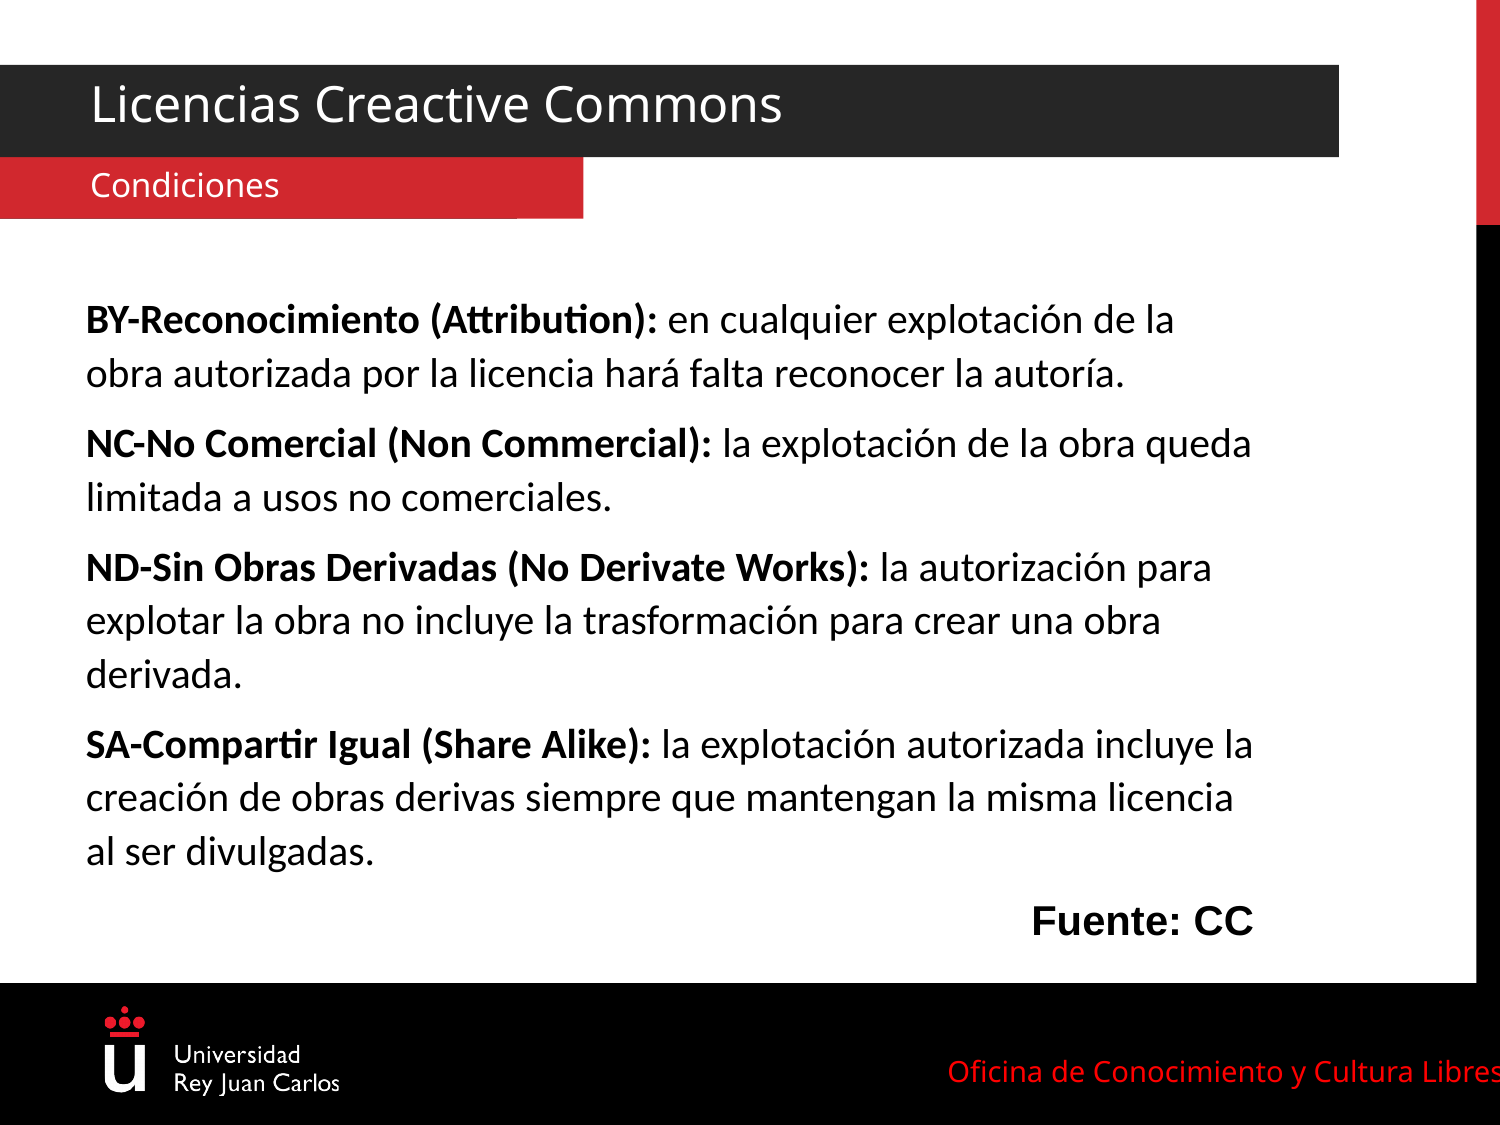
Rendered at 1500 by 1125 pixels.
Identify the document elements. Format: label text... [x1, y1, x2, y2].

text_box Licencias Creactive Commons [0, 64, 1339, 158]
text_box BY-Reconocimiento (Attribution): en cualquier explotación de la obra autorizada por la licencia hará falta reconocer la autoría. NC-No Comercial (Non Commercial): la explotación de la obra queda limitada a usos no comerciales. ND-Sin Obras Derivadas (No Derivate Works): la autorización para explotar la obra no incluye la trasformación para crear una obra derivada. SA-Compartir Igual (Share Alike): la explotación autorizada incluye la creación de obras derivas siempre que mantengan la misma licencia al ser divulgadas. Fuente: CC [70, 281, 1272, 869]
picture [104, 1006, 339, 1096]
text_box [73, 261, 1374, 890]
text_box Oficina de Conocimiento y Cultura Libres [932, 1046, 1500, 1097]
text_box [0, 984, 1500, 1125]
text_box Condiciones [0, 158, 584, 219]
